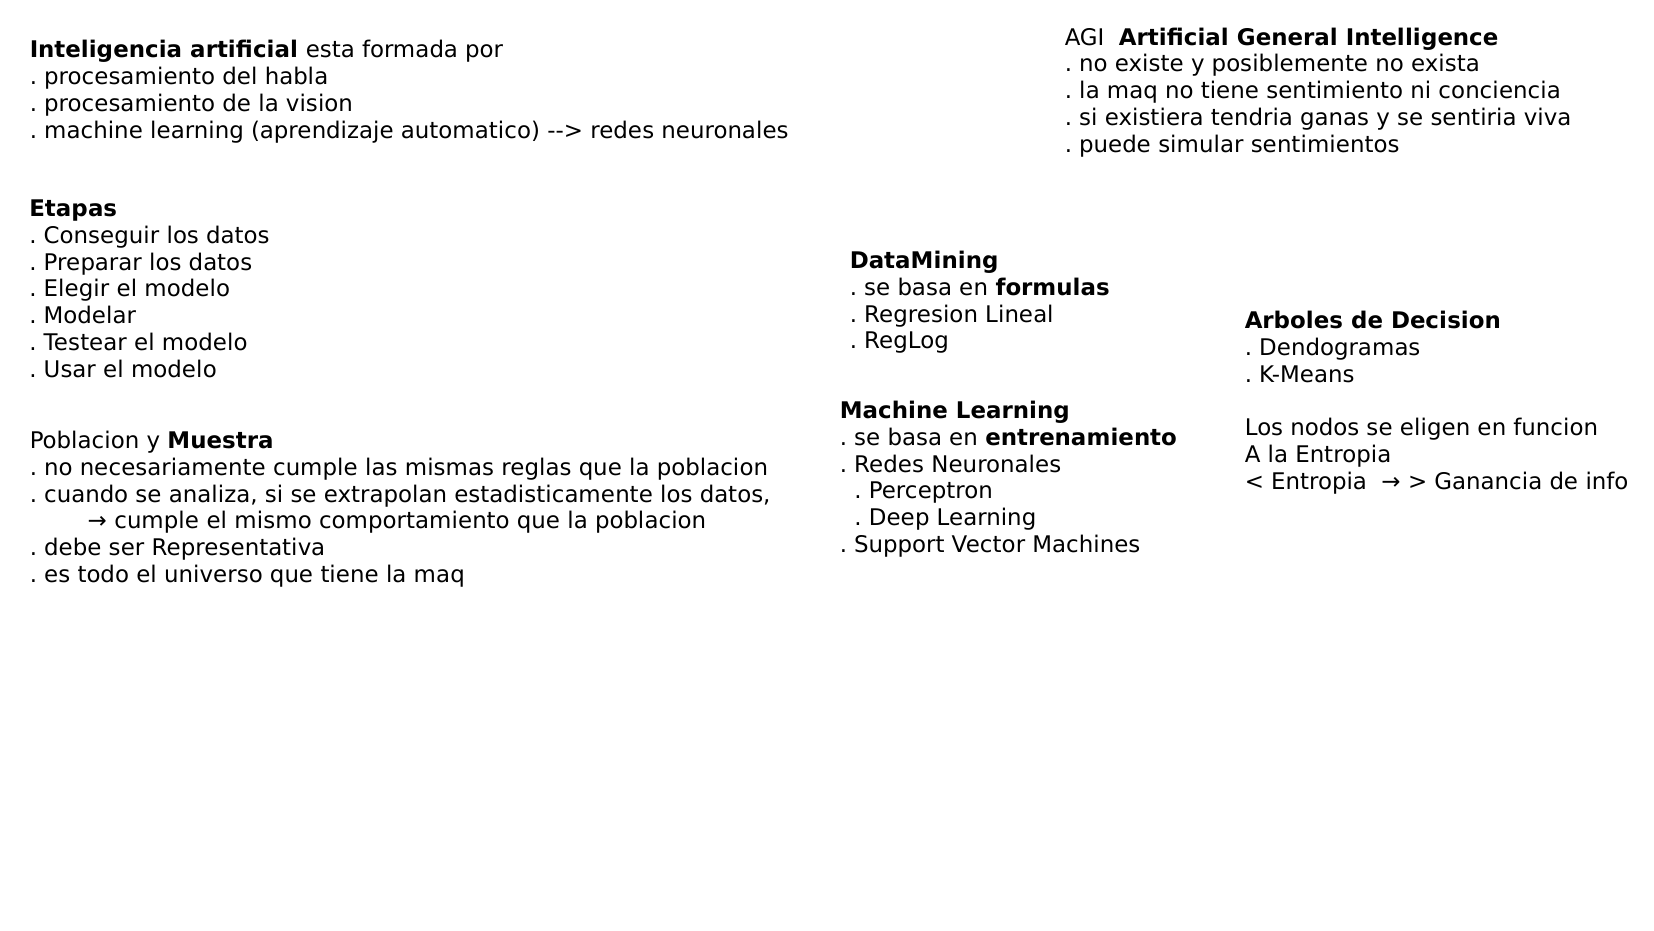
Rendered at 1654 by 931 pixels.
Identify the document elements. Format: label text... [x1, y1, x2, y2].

text_box Etapas . Conseguir los datos . Preparar los datos . Elegir el modelo . Modelar . Testear el modelo . Usar el modelo [14, 187, 286, 391]
text_box Arboles de Decision . Dendogramas . K-Means Los nodos se eligen en funcion A la Entropia < Entropia → > Ganancia de info [1230, 300, 1644, 503]
text_box Poblacion y Muestra . no necesariamente cumple las mismas reglas que la poblacion . cuando se analiza, si se extrapolan estadisticamente los datos, → cumple el mismo comportamiento que la poblacion . debe ser Representativa . es todo el universo que tiene la maq [15, 420, 787, 623]
text_box Machine Learning . se basa en entrenamiento . Redes Neuronales . Perceptron . Deep Learning . Support Vector Machines [825, 390, 1193, 566]
text_box AGI Artificial General Intelligence . no existe y posiblemente no exista . la maq no tiene sentimiento ni conciencia . si existiera tendria ganas y se sentiria viva . puede simular sentimientos [1050, 16, 1588, 166]
text_box DataMining . se basa en formulas . Regresion Lineal . RegLog [835, 240, 1126, 362]
text_box Inteligencia artificial esta formada por . procesamiento del habla . procesamiento de la vision . machine learning (aprendizaje automatico) --> redes neuronales [15, 29, 805, 152]
